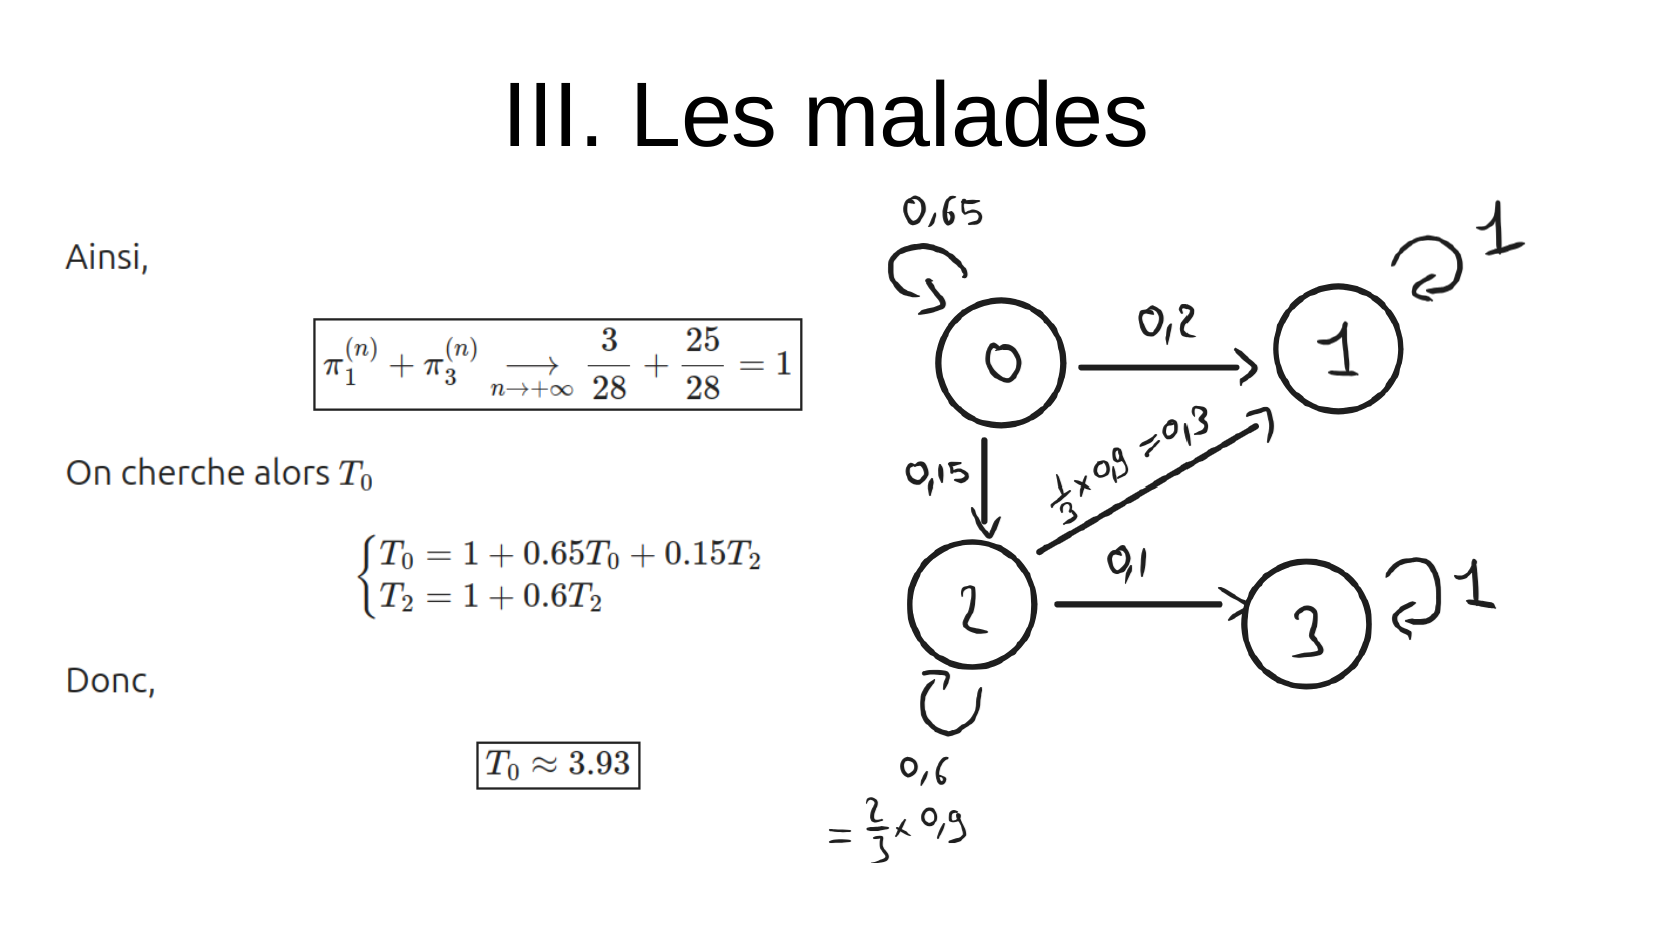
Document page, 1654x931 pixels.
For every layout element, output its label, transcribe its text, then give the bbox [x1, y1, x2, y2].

picture [40, 193, 1536, 863]
title III. Les malades [82, 37, 1571, 193]
